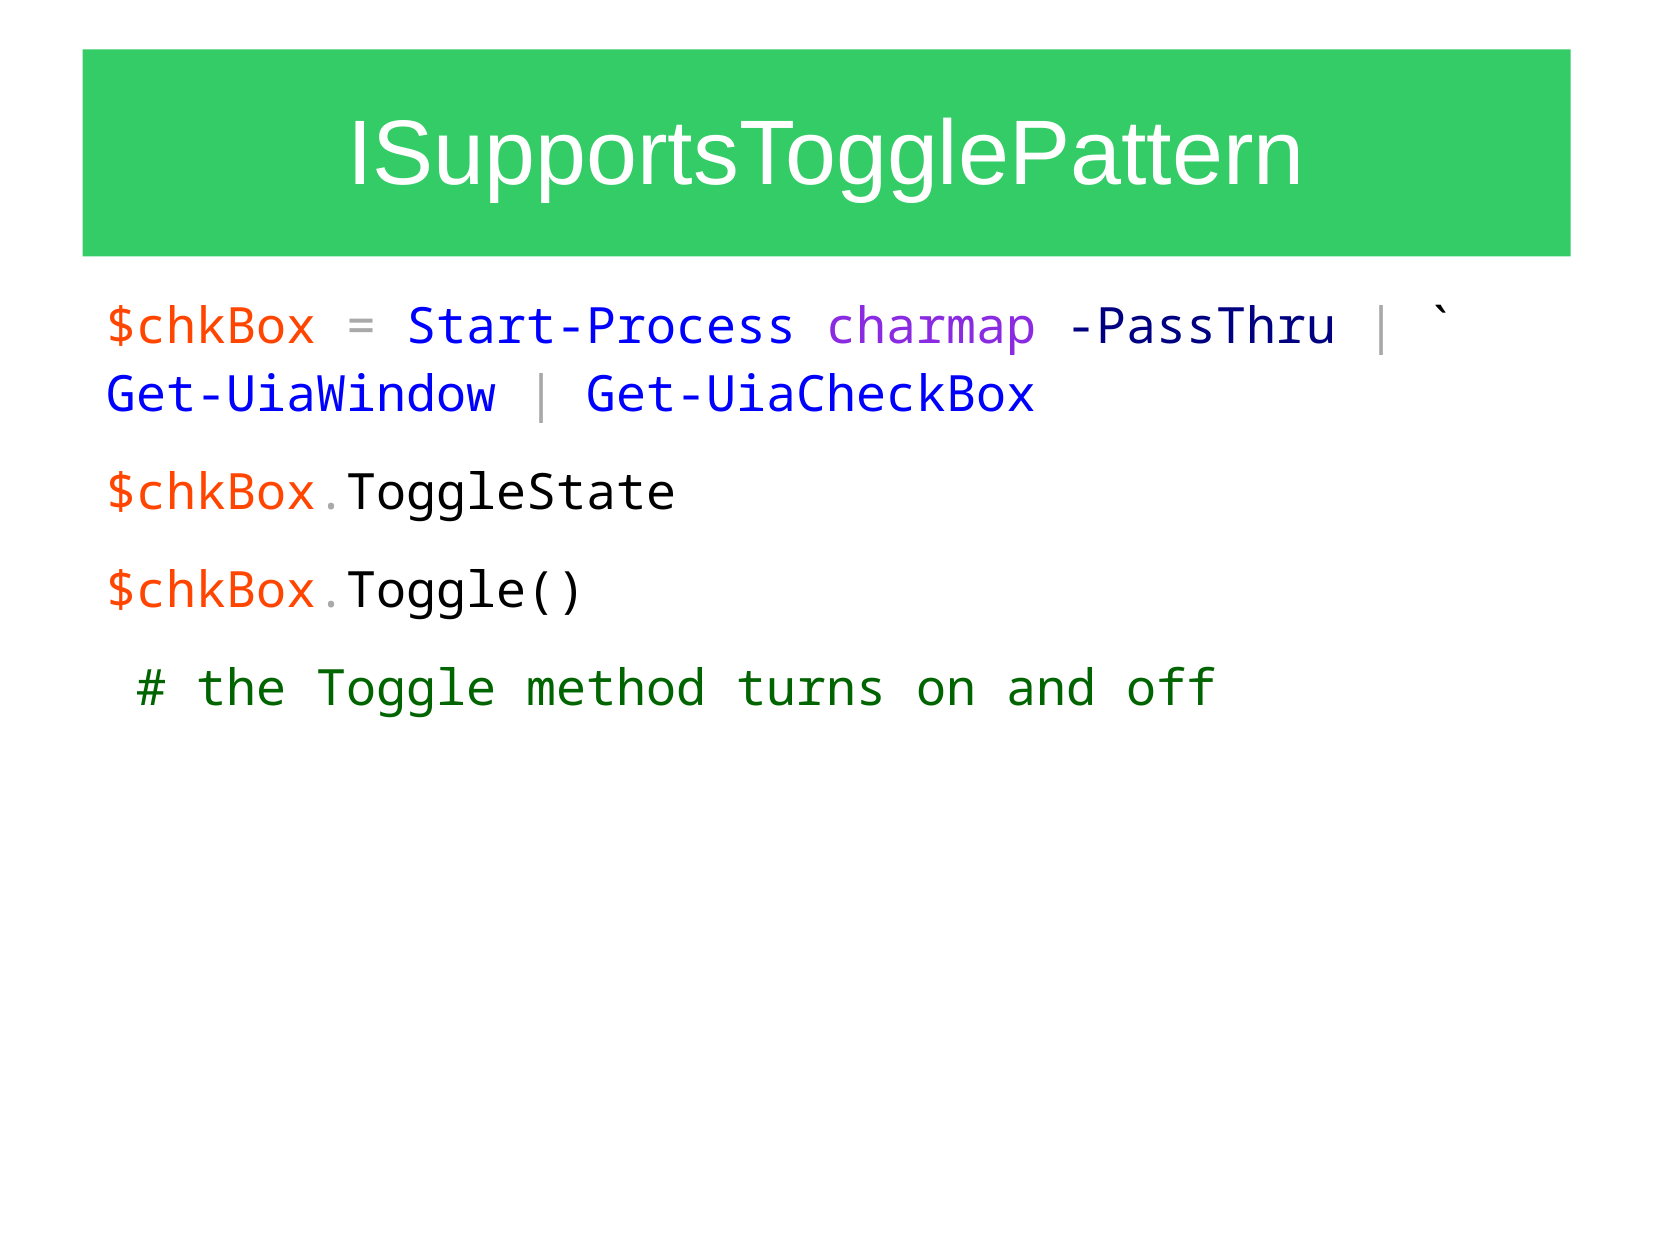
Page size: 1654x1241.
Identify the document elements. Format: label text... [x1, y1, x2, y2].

list $chkBox = Start-Process charmap -PassThru | ` Get-UiaWindow | Get-UiaCheckBox $chkBox.ToggleState $chkBox.Toggle() # the Toggle method turns on and off [106, 290, 1562, 1010]
title ISupportsTogglePattern [82, 49, 1571, 257]
